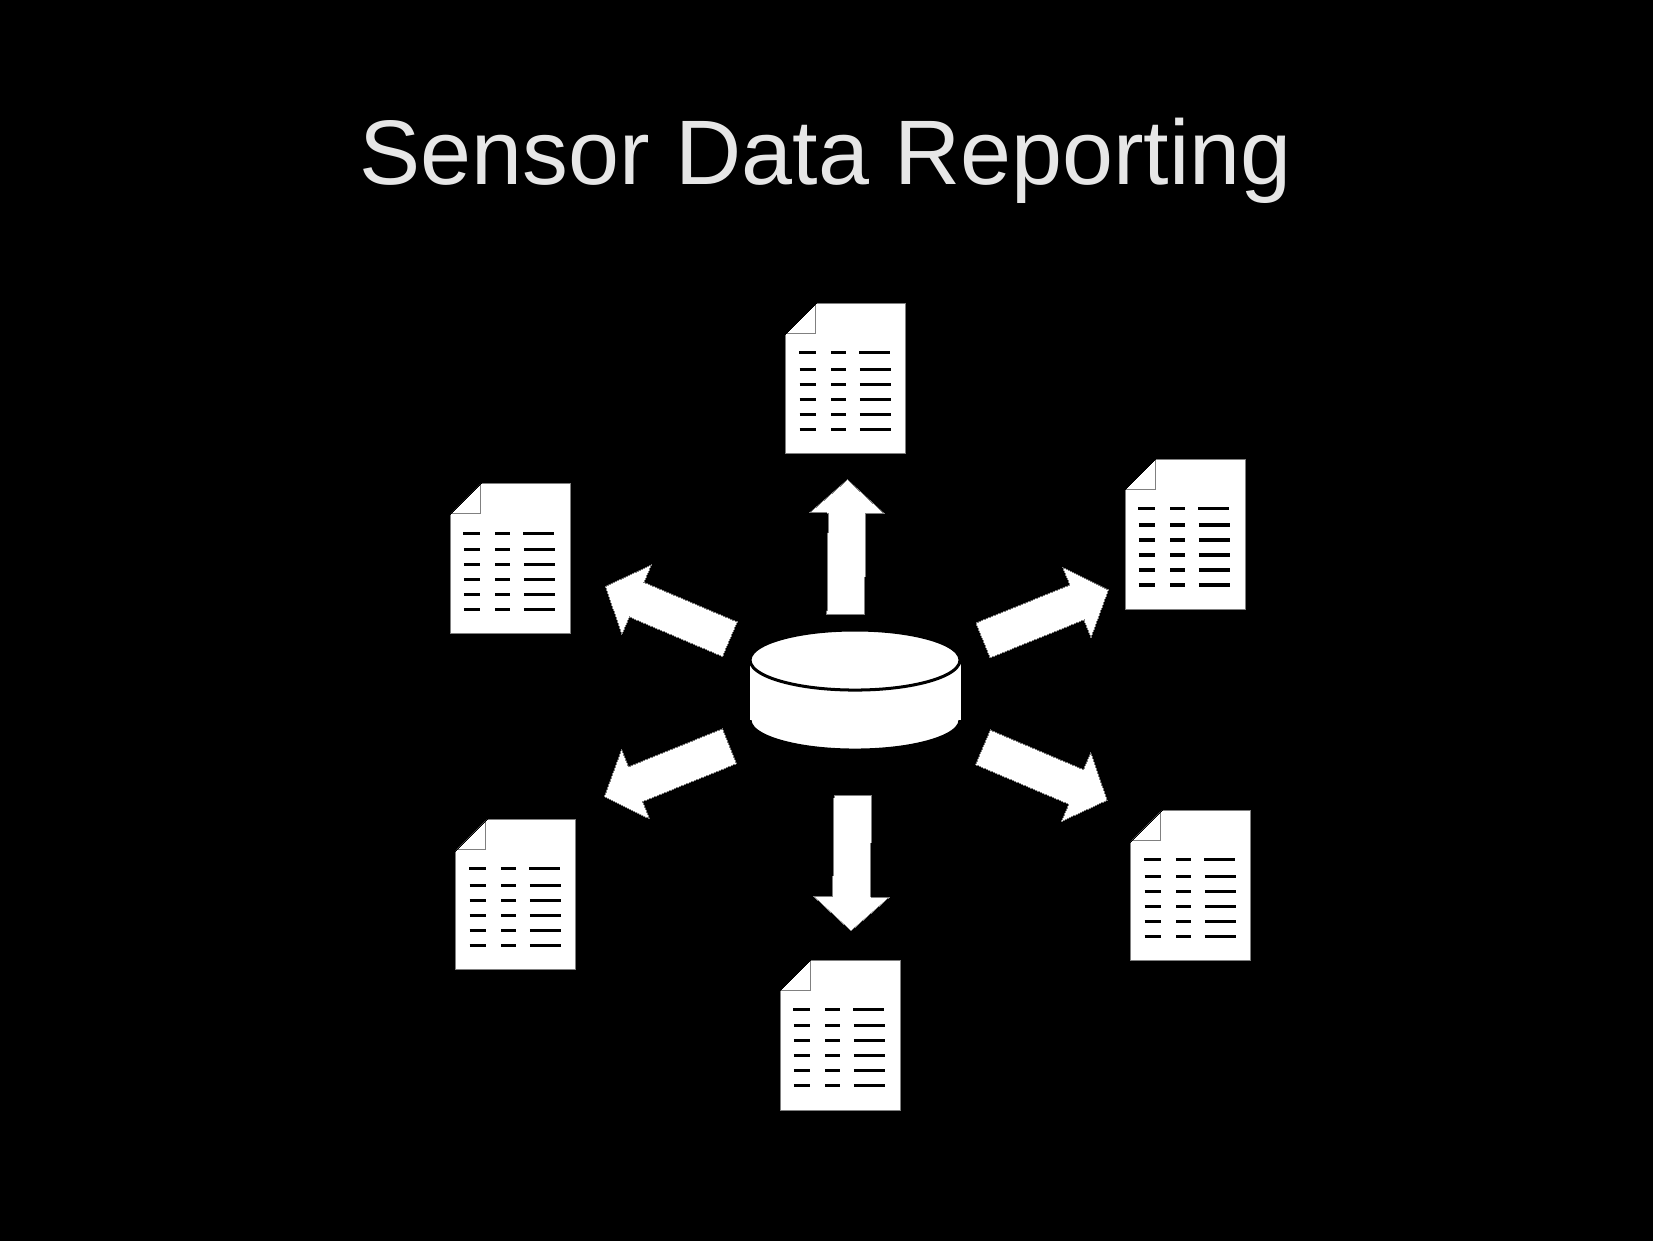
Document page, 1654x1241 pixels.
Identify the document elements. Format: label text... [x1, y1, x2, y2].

text_box [809, 479, 885, 615]
title Sensor Data Reporting [82, 49, 1571, 257]
text_box [750, 630, 961, 751]
text_box [604, 728, 737, 819]
text_box [425, 795, 576, 970]
text_box [605, 564, 738, 657]
text_box [755, 279, 906, 454]
text_box [1100, 786, 1251, 961]
text_box [975, 729, 1108, 822]
text_box [813, 795, 890, 931]
text_box [750, 935, 901, 1111]
text_box [1095, 435, 1246, 610]
text_box [976, 567, 1109, 658]
text_box [420, 459, 571, 634]
